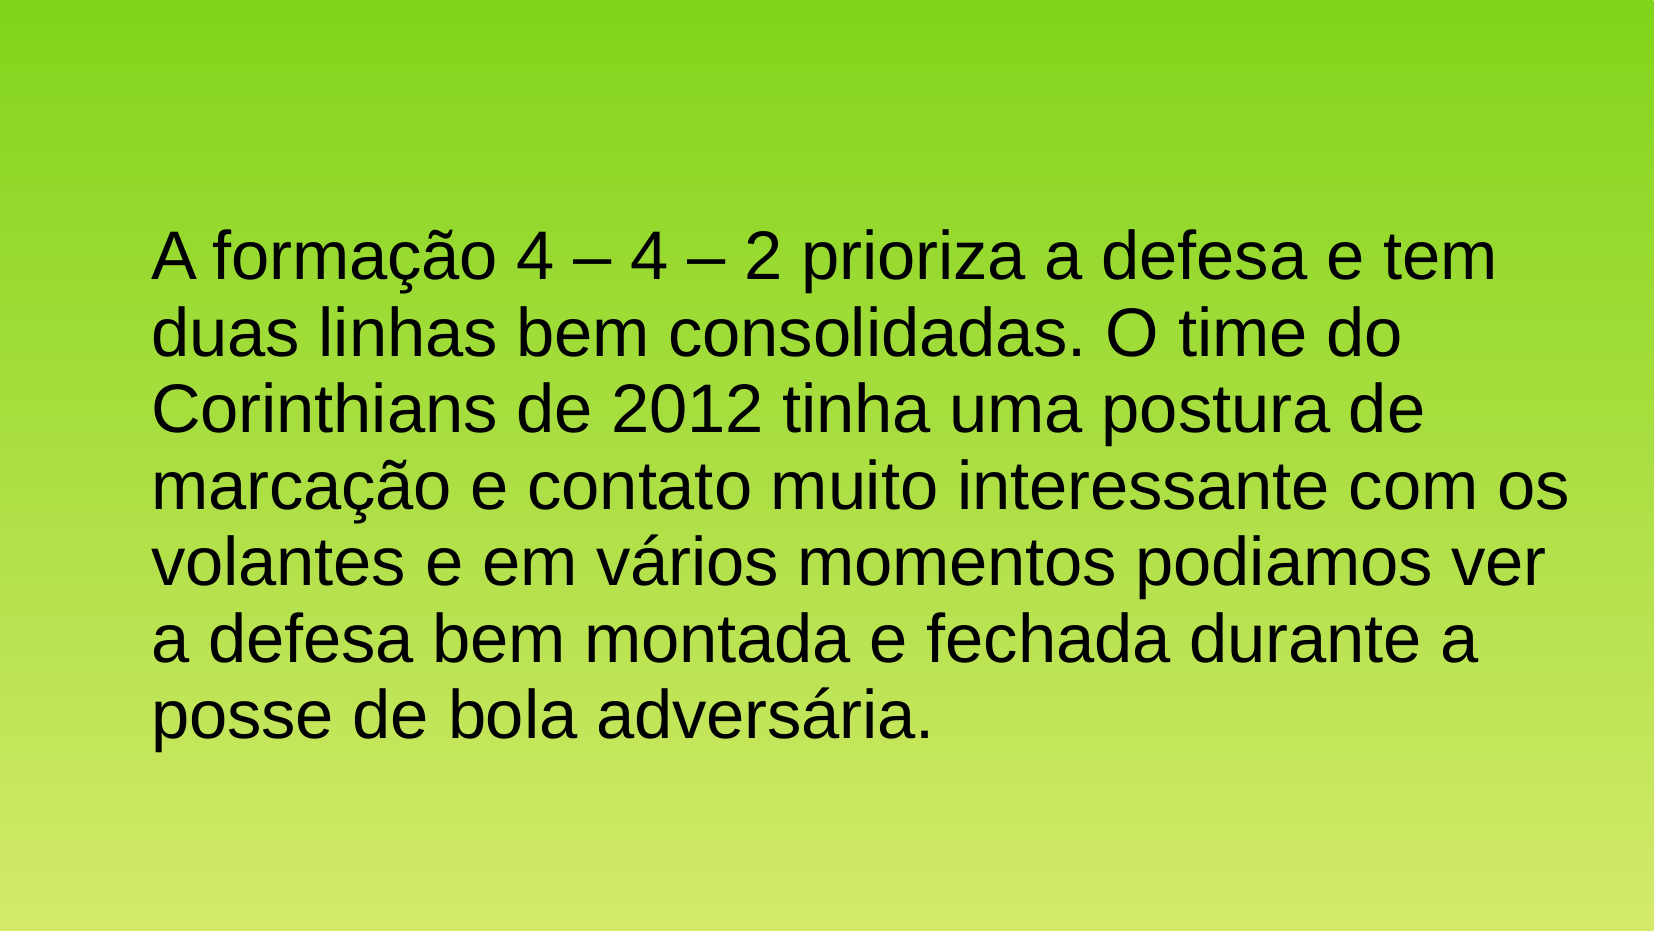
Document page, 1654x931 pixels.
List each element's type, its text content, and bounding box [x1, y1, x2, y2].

list A formação 4 – 4 – 2 prioriza a defesa e tem duas linhas bem consolidadas. O time do Corinthians de 2012 tinha uma postura de marcação e contato muito interessante com os volantes e em vários momentos podiamos ver a defesa bem montada e fechada durante a posse de bola adversária. [82, 217, 1571, 758]
